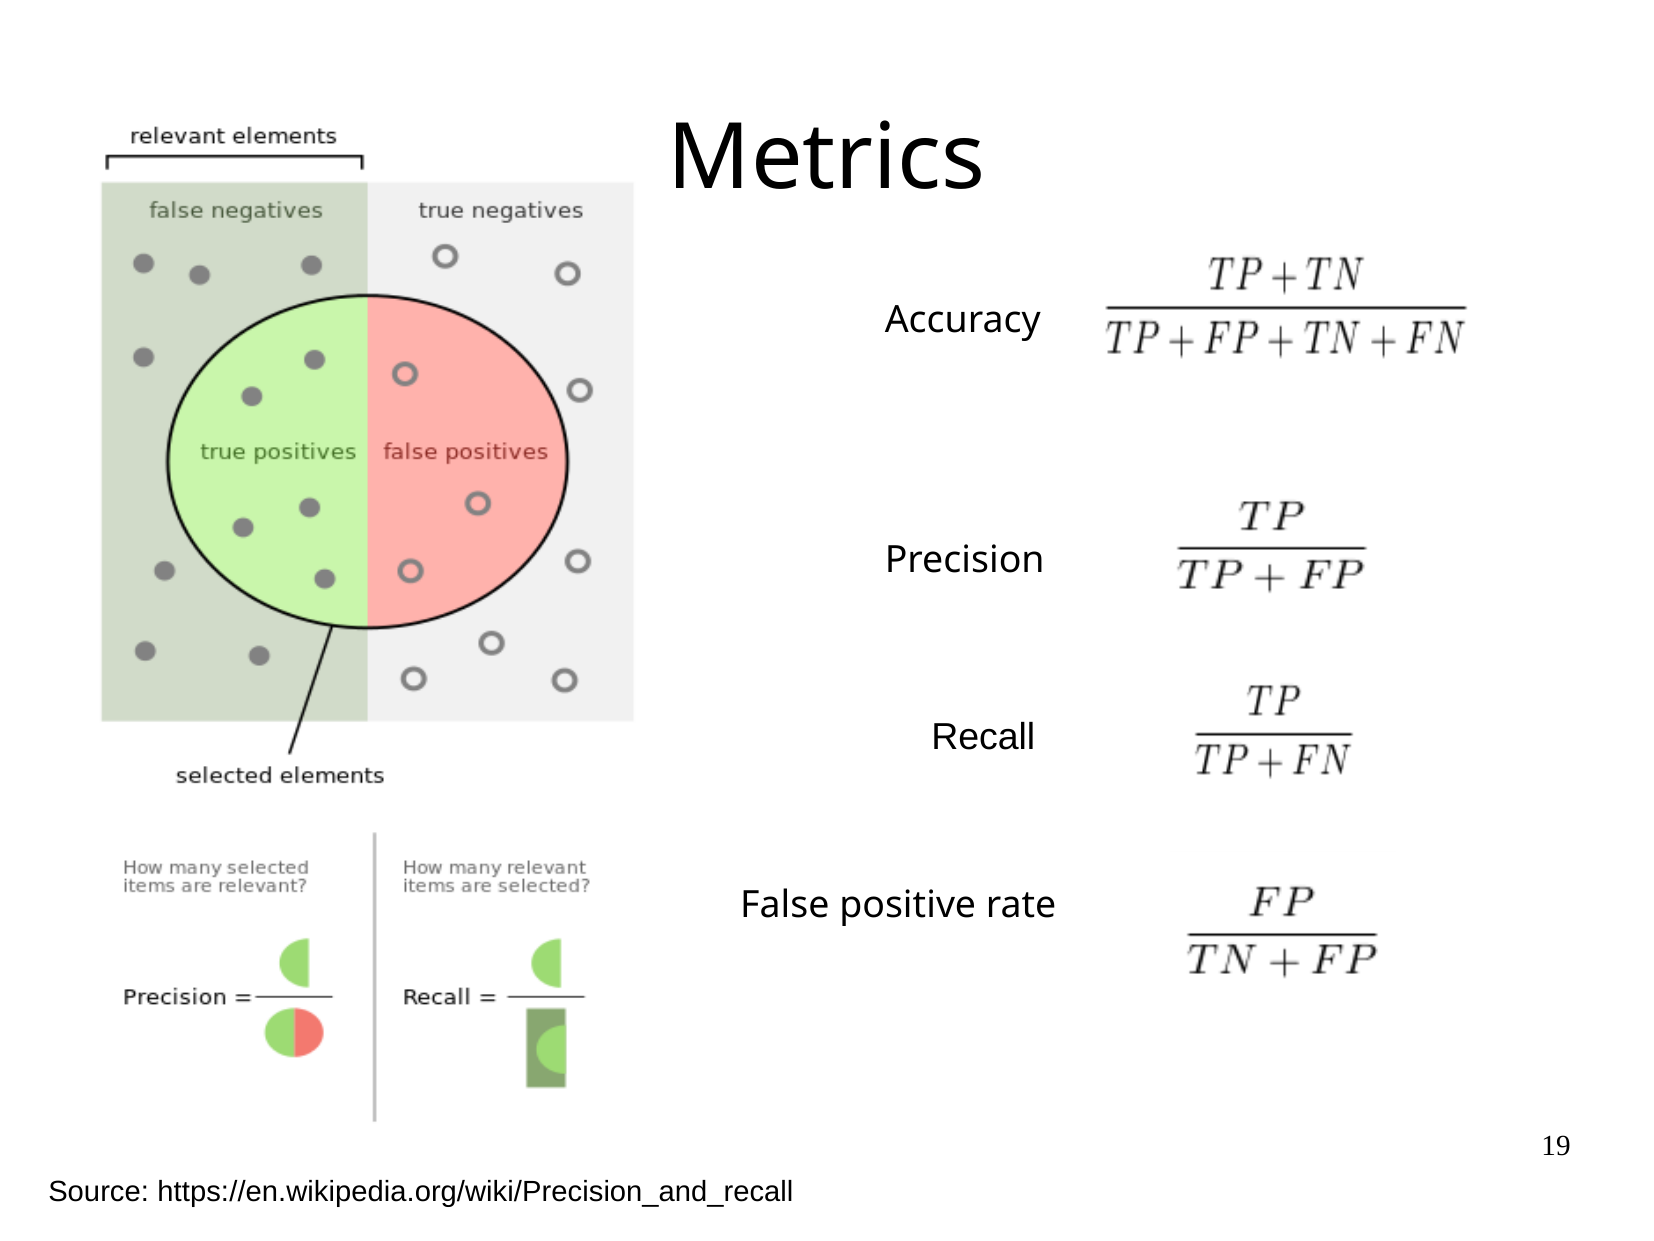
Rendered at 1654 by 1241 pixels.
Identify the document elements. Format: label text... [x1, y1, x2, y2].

text_box Source: https://en.wikipedia.org/wiki/Precision_and_recall [33, 1167, 811, 1216]
picture [1170, 850, 1396, 1006]
text_box Accuracy [870, 284, 1047, 346]
picture [1080, 224, 1486, 398]
title Metrics [82, 49, 1571, 257]
text_box Recall [916, 708, 1051, 766]
picture [1177, 659, 1370, 796]
text_box Precision [870, 524, 1048, 586]
picture [1162, 474, 1381, 616]
picture [60, 104, 676, 1156]
text_box False positive rate [725, 870, 1051, 931]
